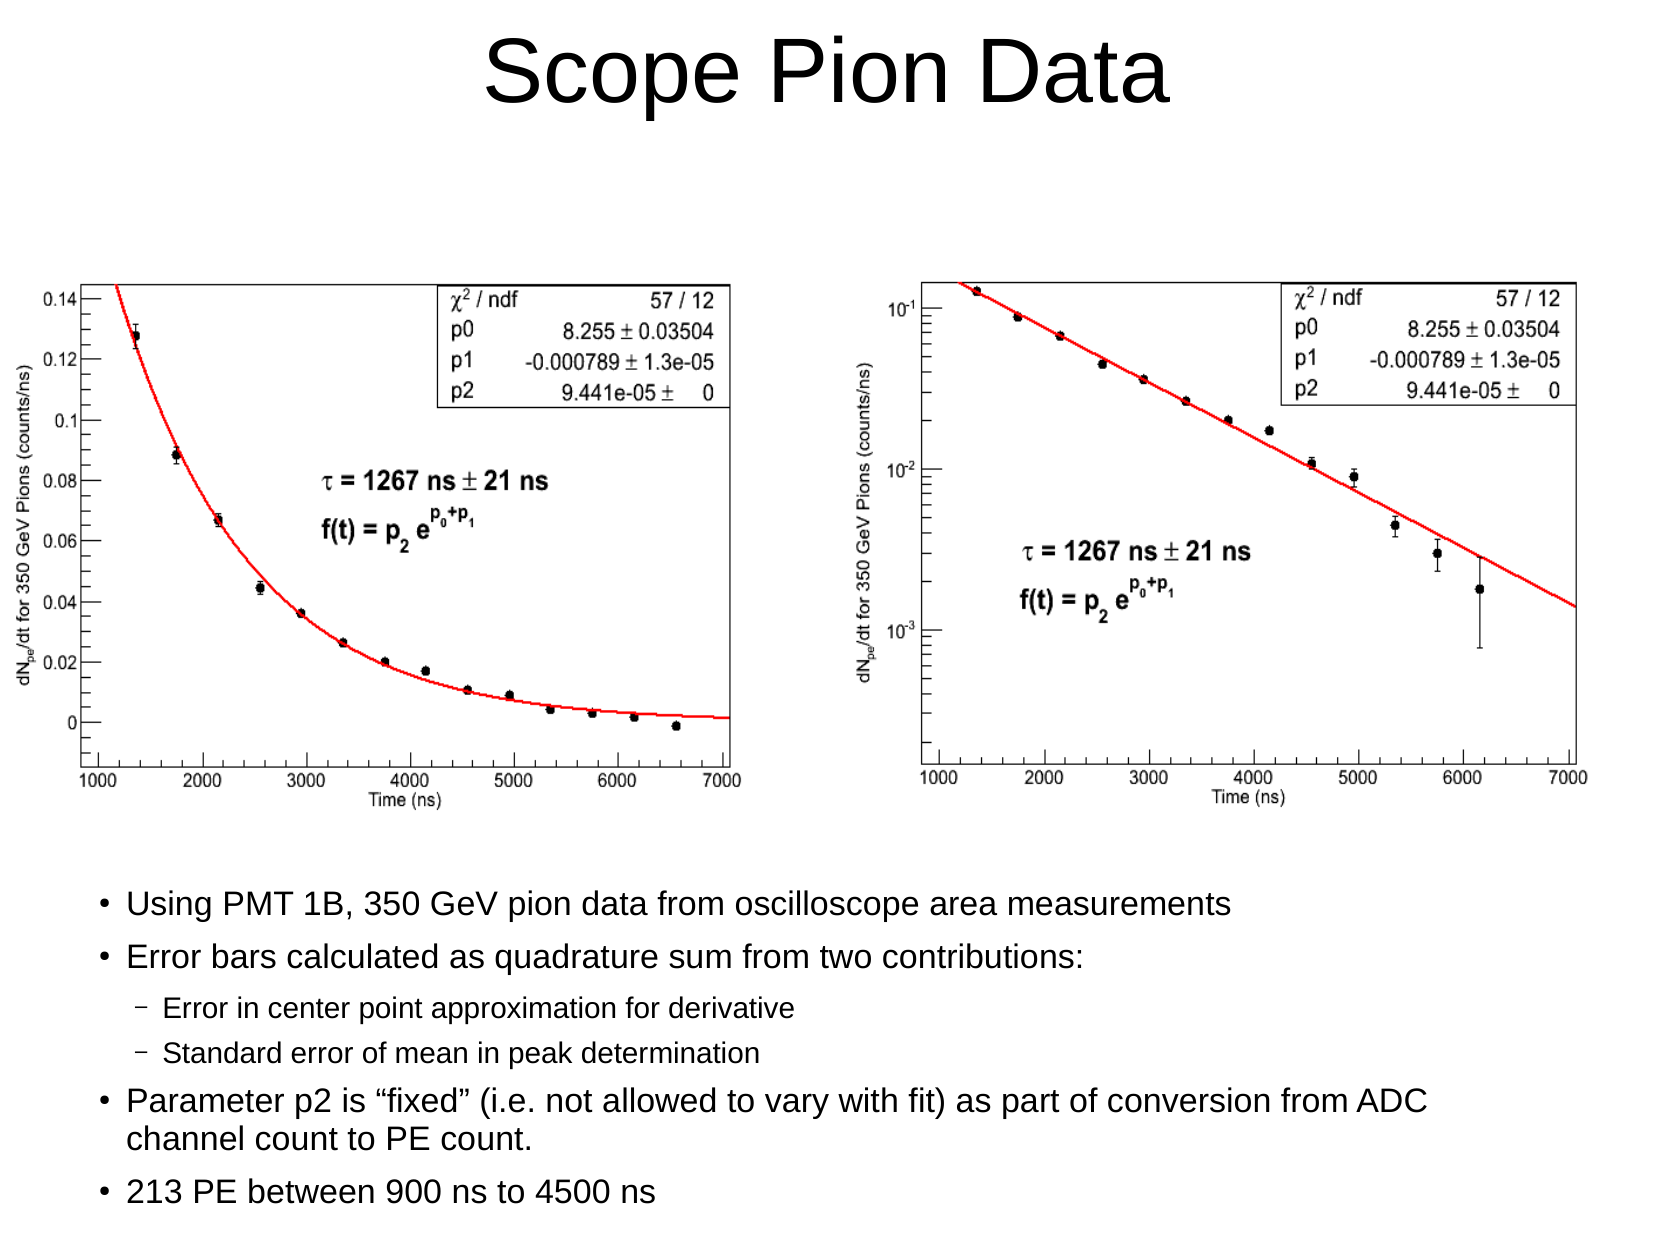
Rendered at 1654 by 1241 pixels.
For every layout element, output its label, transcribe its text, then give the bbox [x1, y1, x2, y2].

picture [840, 222, 1654, 826]
list Using PMT 1B, 350 GeV pion data from oscilloscope area measurements Error bars calculated as quadrature sum from two contributions: Error in center point approximation for derivative Standard error of mean in peak determination Parameter p2 is “fixed” (i.e. not allowed to vary with fit) as part of conversion from ADC channel count to PE count. 213 PE between 900 ns to 4500 ns [90, 885, 1546, 1216]
title Scope Pion Data [82, 0, 1571, 174]
picture [0, 224, 811, 828]
